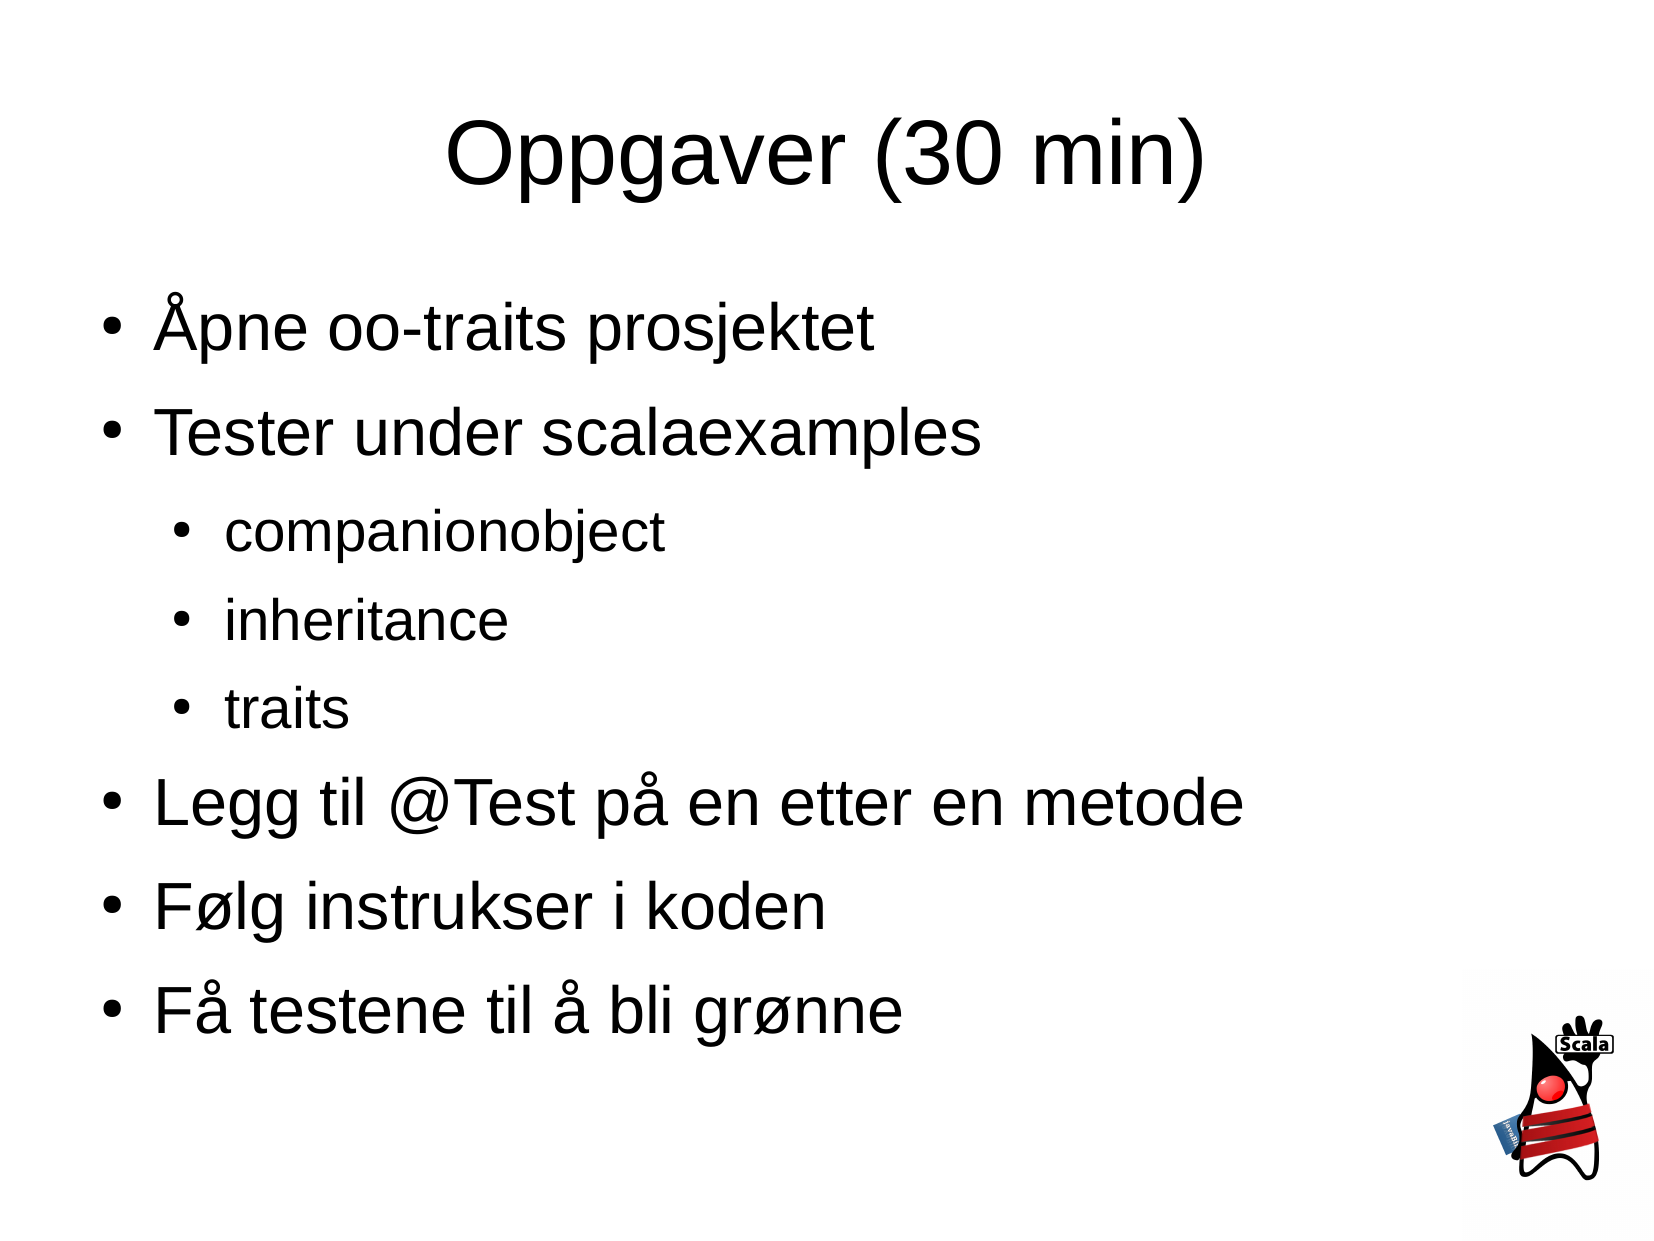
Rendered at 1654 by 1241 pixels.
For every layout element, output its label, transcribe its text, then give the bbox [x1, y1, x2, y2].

list Åpne oo-traits prosjektet Tester under scalaexamples companionobject inheritance traits Legg til @Test på en etter en metode Følg instrukser i koden Få testene til å bli grønne [82, 290, 1571, 1109]
title Oppgaver (30 min) [82, 49, 1571, 257]
picture [1462, 969, 1654, 1241]
